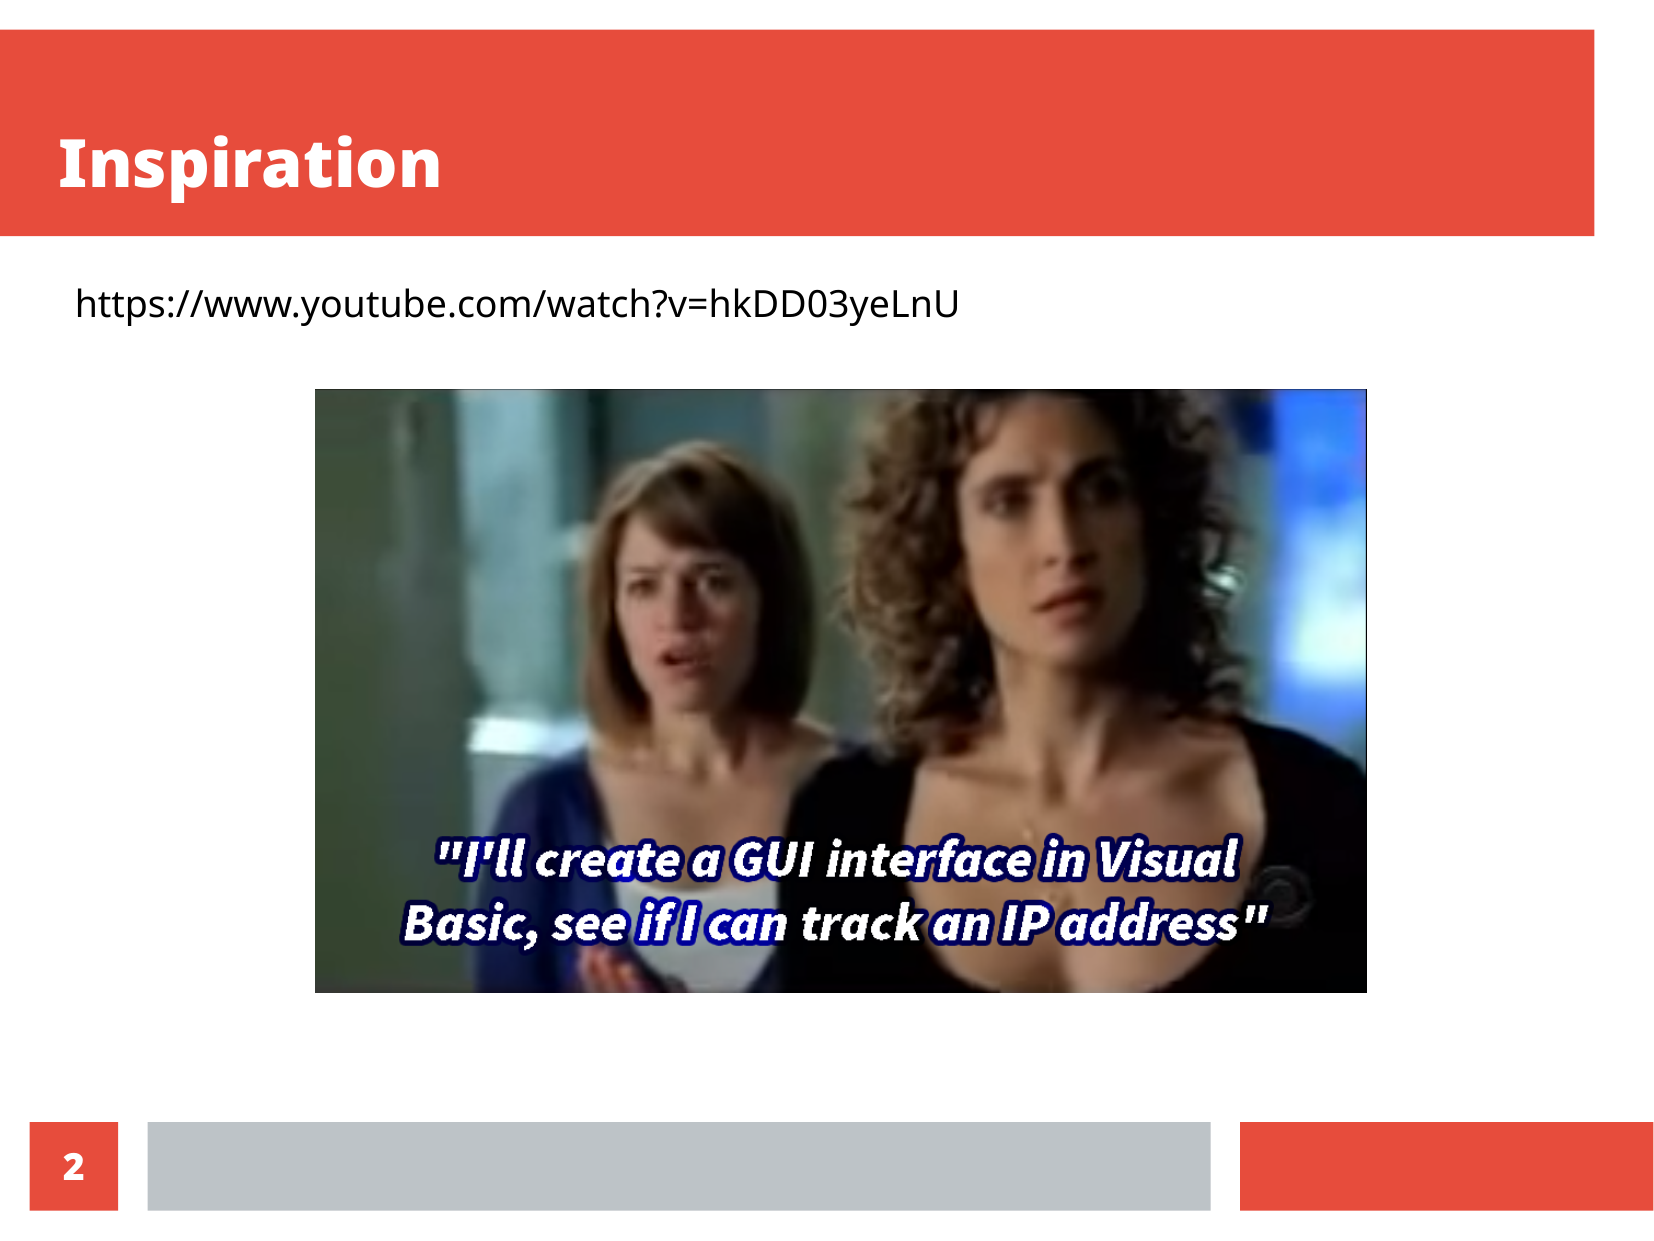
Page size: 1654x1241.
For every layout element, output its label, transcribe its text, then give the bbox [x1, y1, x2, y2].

picture [315, 389, 1367, 994]
text_box https://www.youtube.com/watch?v=hkDD03yeLnU [60, 270, 1040, 329]
title Inspiration [59, 59, 1595, 207]
